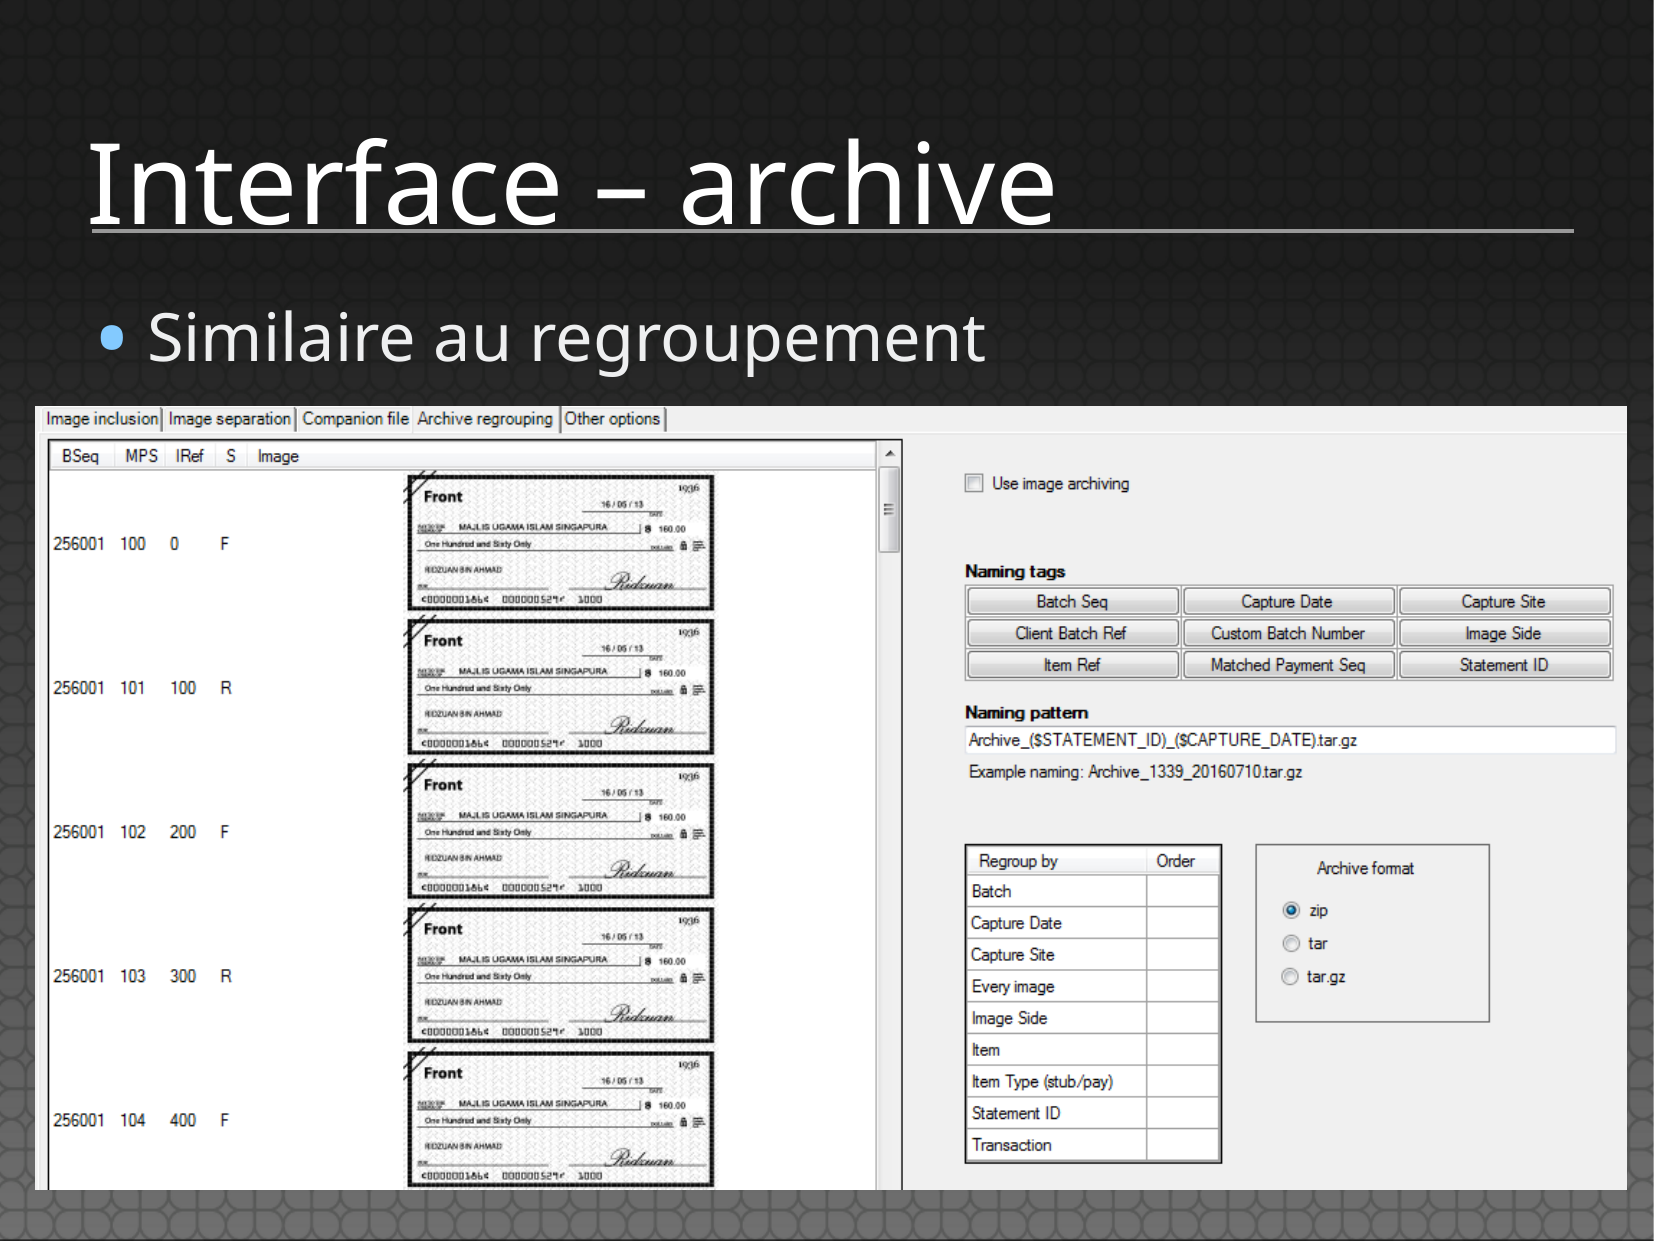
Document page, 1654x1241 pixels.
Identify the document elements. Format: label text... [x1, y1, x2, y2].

title Interface – archive [86, 112, 1576, 249]
picture [0, 0, 1654, 1241]
list Similaire au regroupement [76, 290, 1565, 406]
